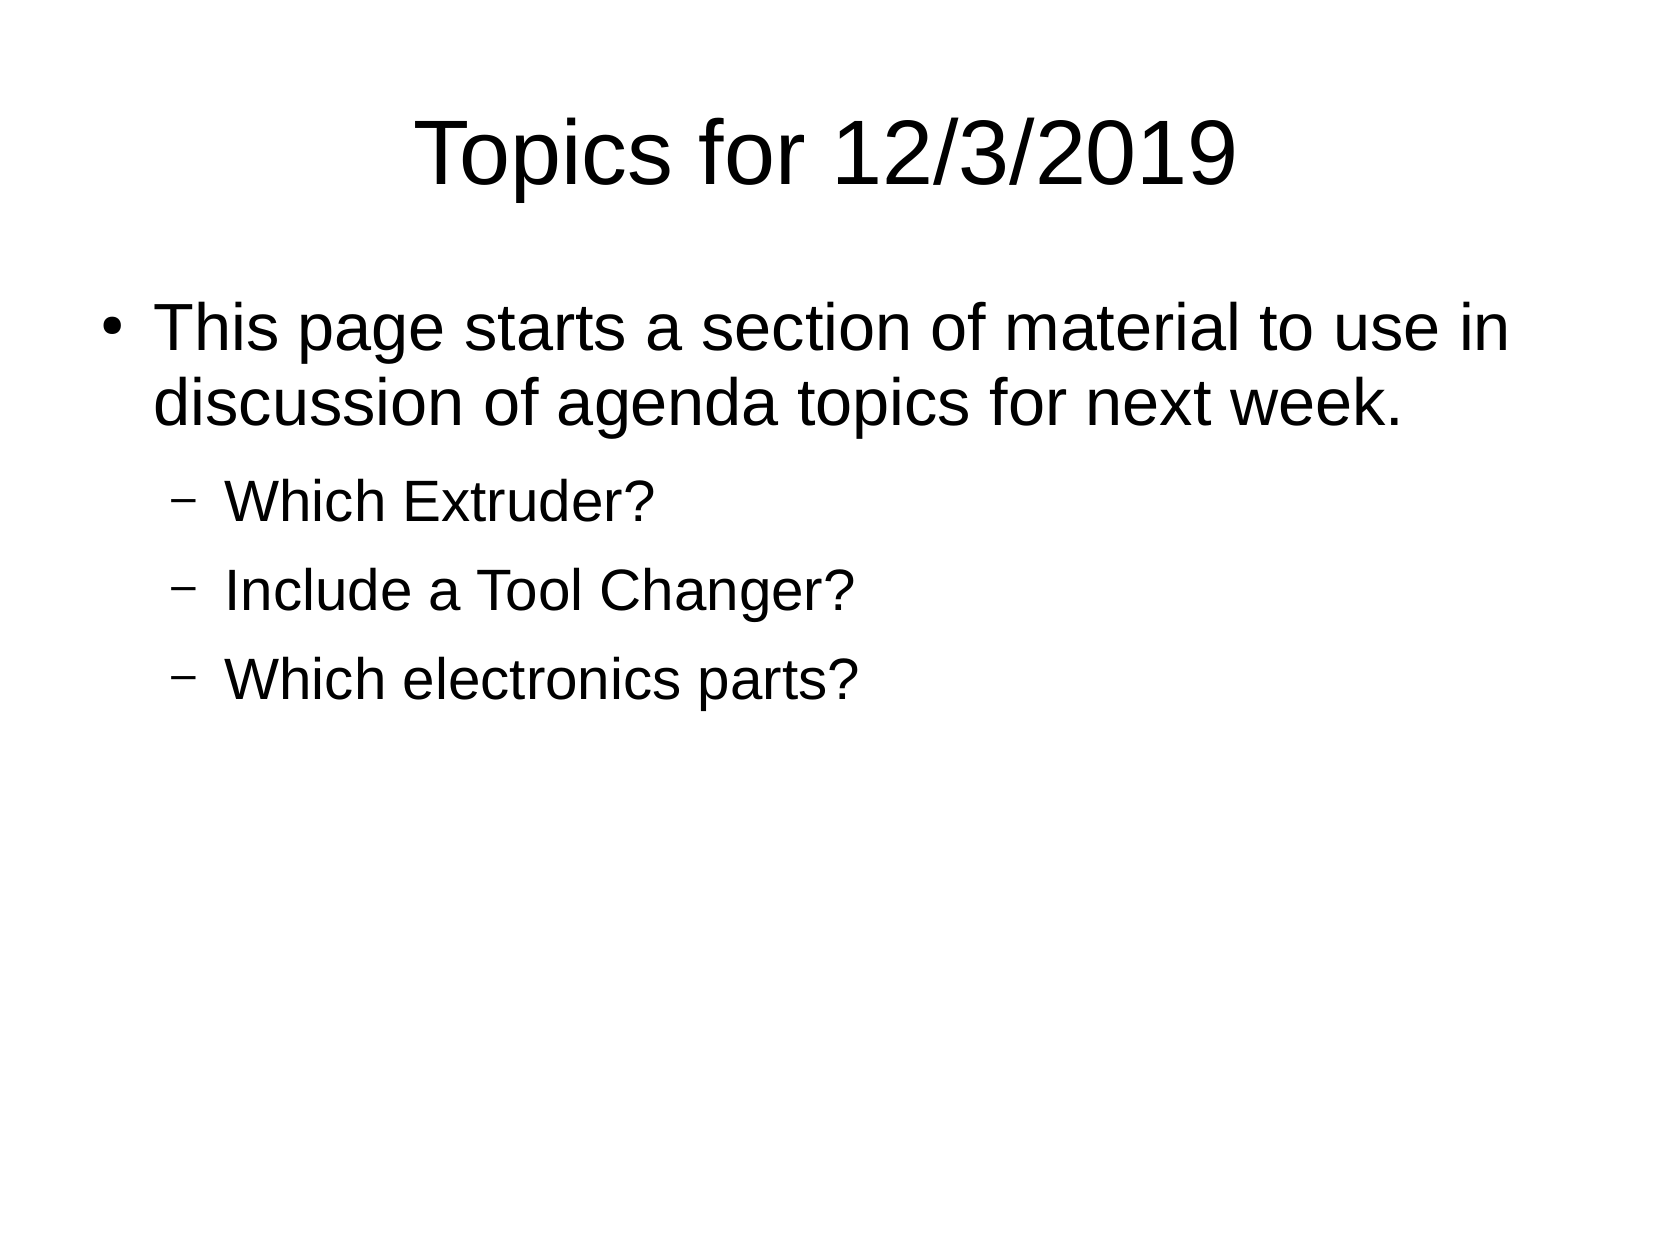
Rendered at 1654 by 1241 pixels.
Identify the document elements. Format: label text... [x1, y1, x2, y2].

list This page starts a section of material to use in discussion of agenda topics for next week. Which Extruder? Include a Tool Changer? Which electronics parts? [82, 290, 1571, 1109]
title Topics for 12/3/2019 [82, 49, 1571, 257]
